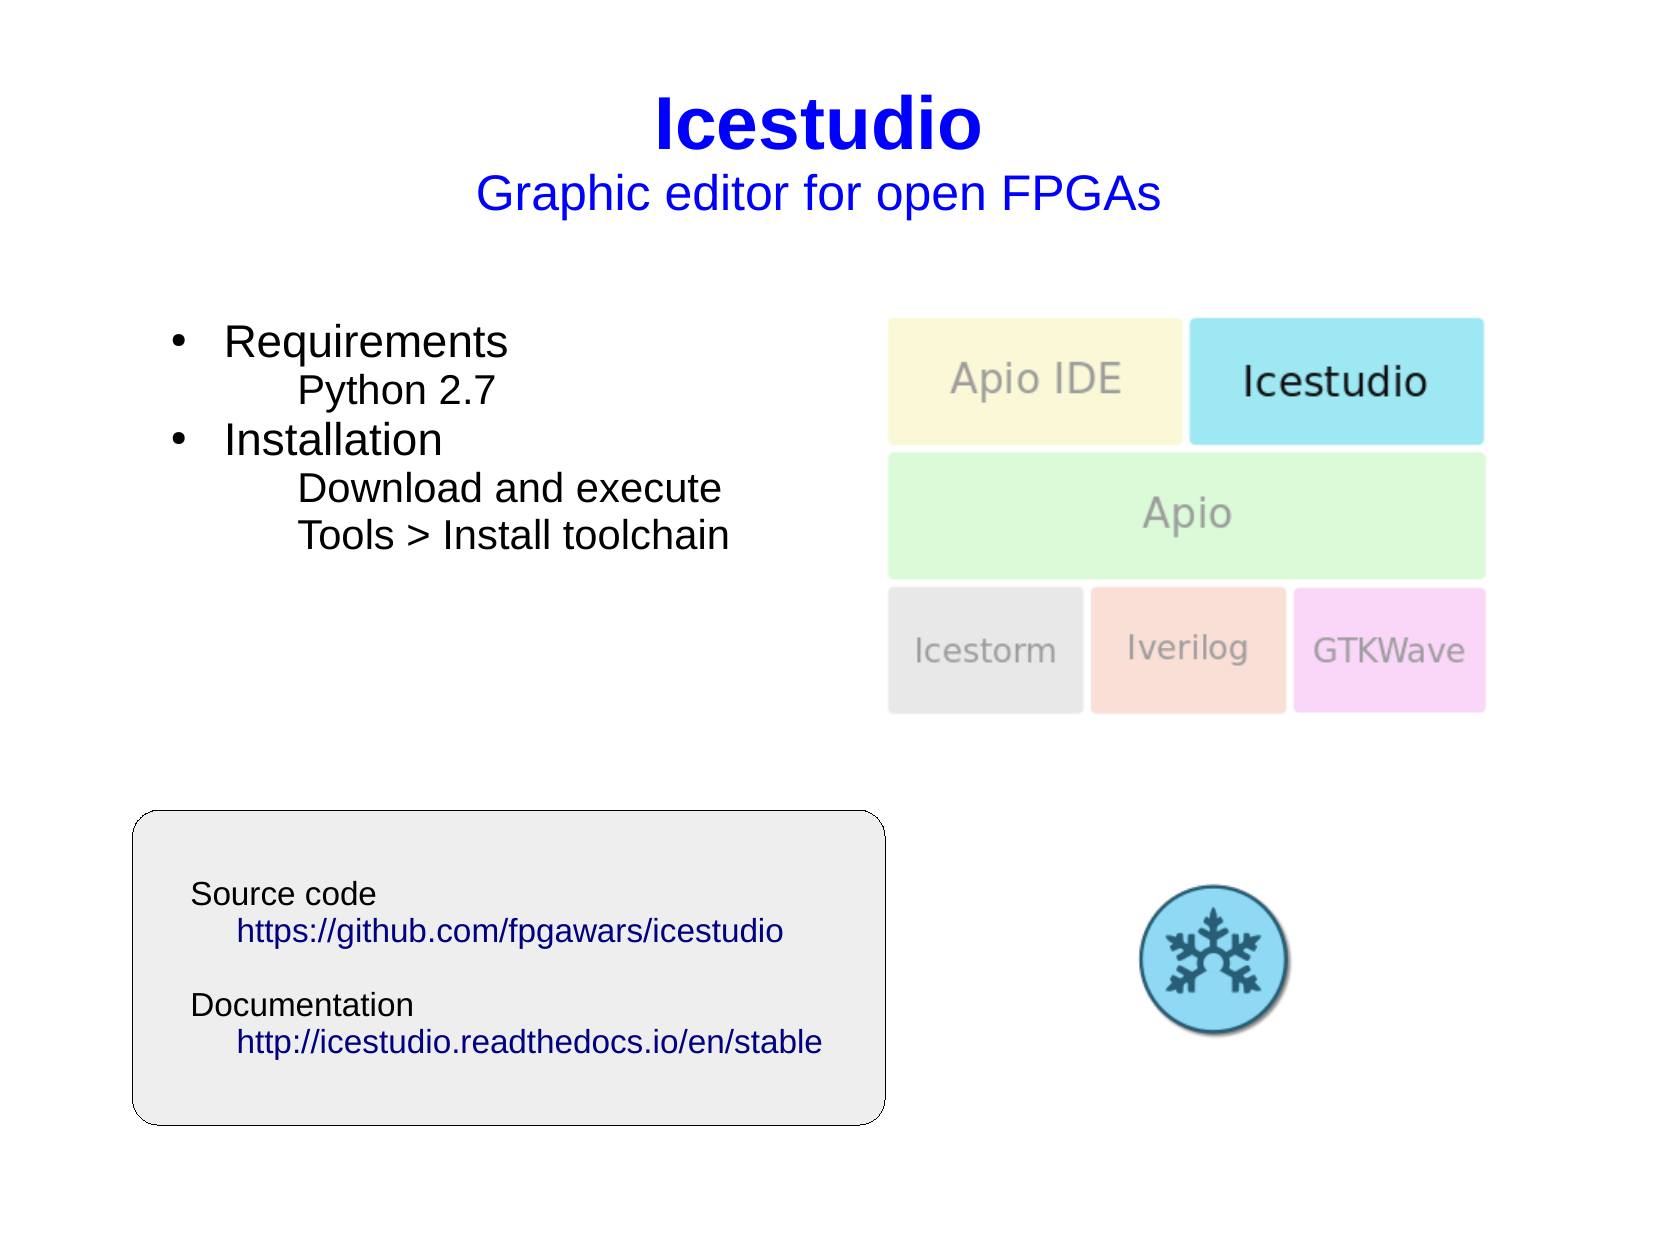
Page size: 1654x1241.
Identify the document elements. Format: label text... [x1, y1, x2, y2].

picture [780, 237, 1524, 781]
text_box Source code https://github.com/fpgawars/icestudio Documentation http://icestudio.readthedocs.io/en/stable [132, 810, 886, 1126]
text_box Requirements Python 2.7 Installation Download and execute Tools > Install toolchain [138, 308, 780, 736]
title Icestudio Graphic editor for open FPGAs [75, 47, 1564, 255]
picture [1123, 870, 1306, 1050]
